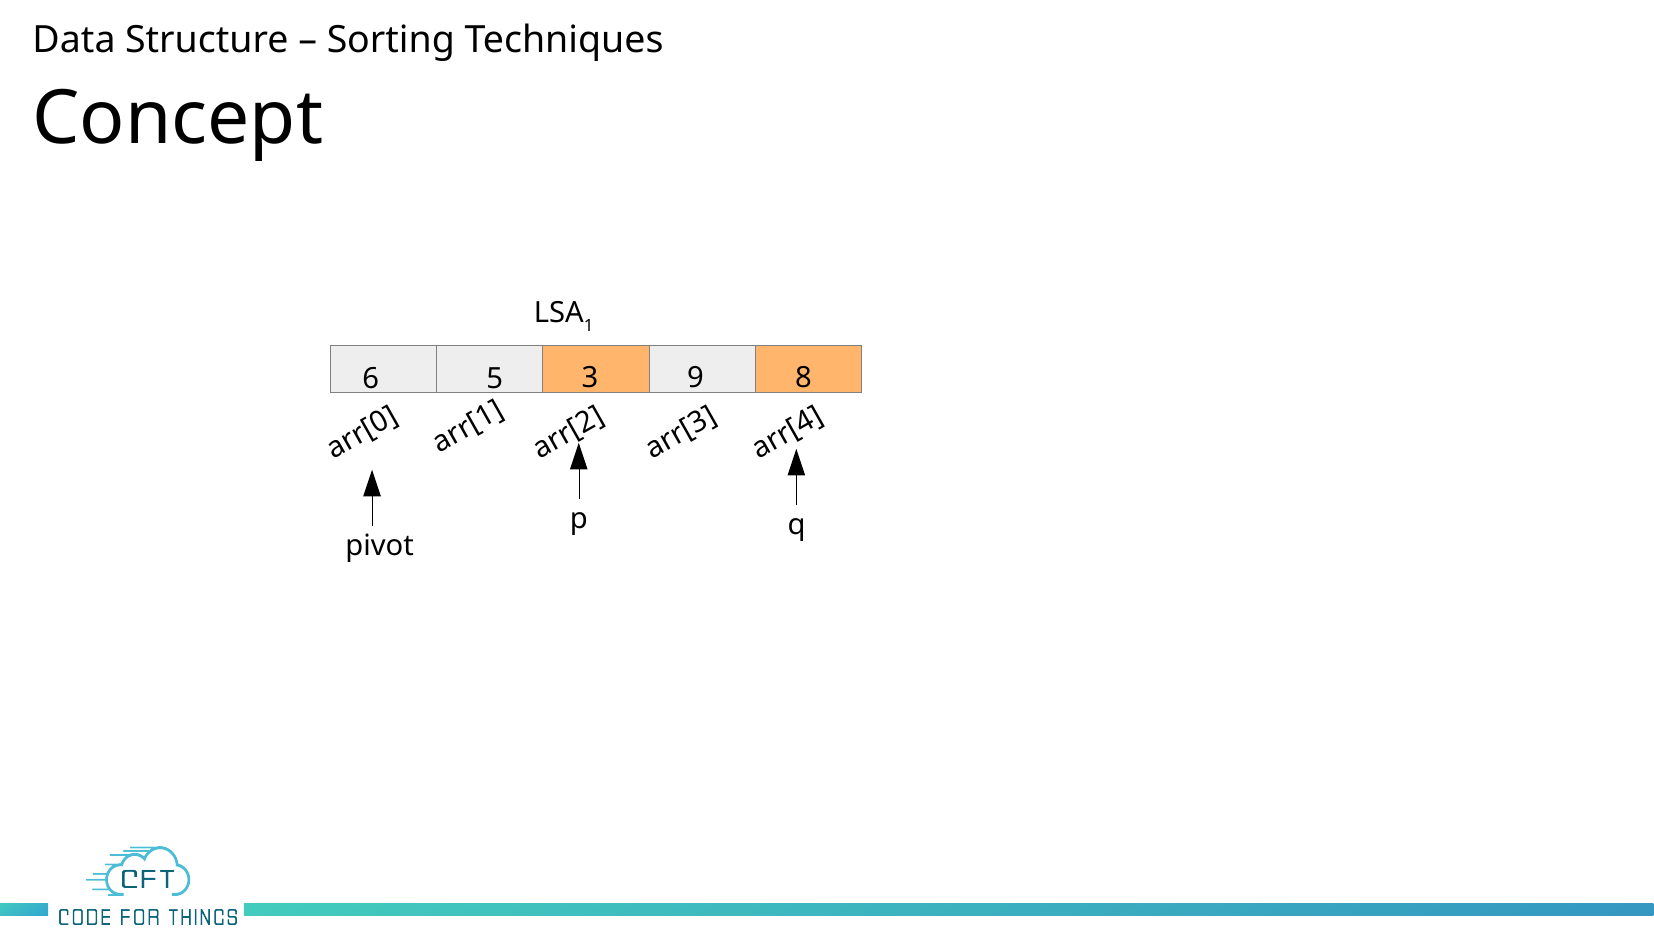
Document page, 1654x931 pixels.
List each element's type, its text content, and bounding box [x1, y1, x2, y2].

text_box 5 [471, 350, 520, 400]
text_box arr[3] [620, 398, 747, 476]
text_box LSA1 [519, 283, 615, 340]
text_box arr[2] [507, 398, 630, 476]
text_box 8 [772, 348, 845, 398]
text_box 9 [672, 348, 739, 398]
title Data Structure – Sorting Techniques Concept [32, 12, 1184, 166]
text_box [330, 345, 862, 393]
text_box p [555, 490, 604, 540]
text_box 6 [347, 350, 396, 400]
text_box 3 [566, 348, 634, 398]
text_box q [772, 496, 821, 546]
text_box pivot [330, 516, 434, 567]
text_box arr[1] [407, 388, 534, 470]
text_box arr[0] [301, 393, 426, 476]
text_box arr[4] [726, 398, 858, 485]
picture [59, 846, 237, 925]
